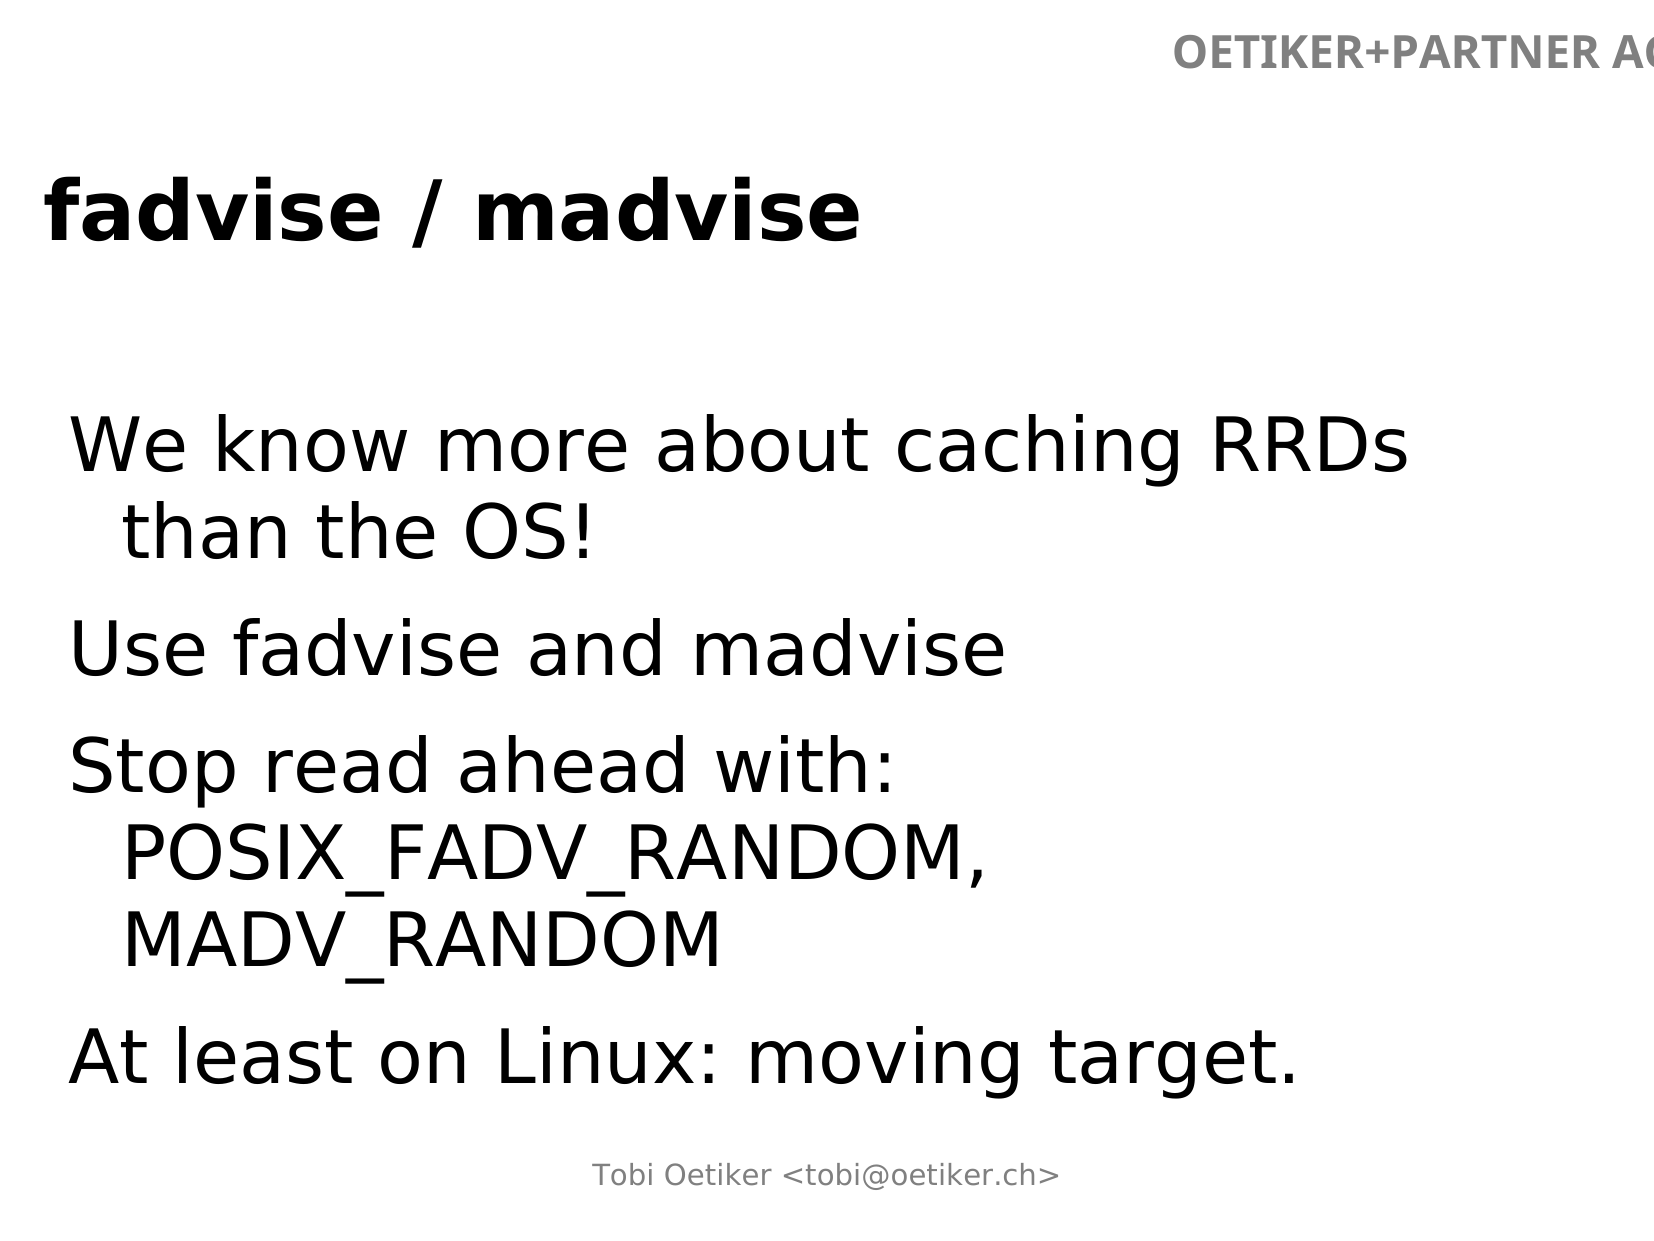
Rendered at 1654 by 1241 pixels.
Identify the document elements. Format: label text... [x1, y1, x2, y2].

title fadvise / madvise [43, 144, 1581, 280]
list We know more about caching RRDs than the OS! Use fadvise and madvise Stop read ahead with: POSIX_FADV_RANDOM, MADV_RANDOM At least on Linux: moving target. [50, 401, 1571, 1102]
